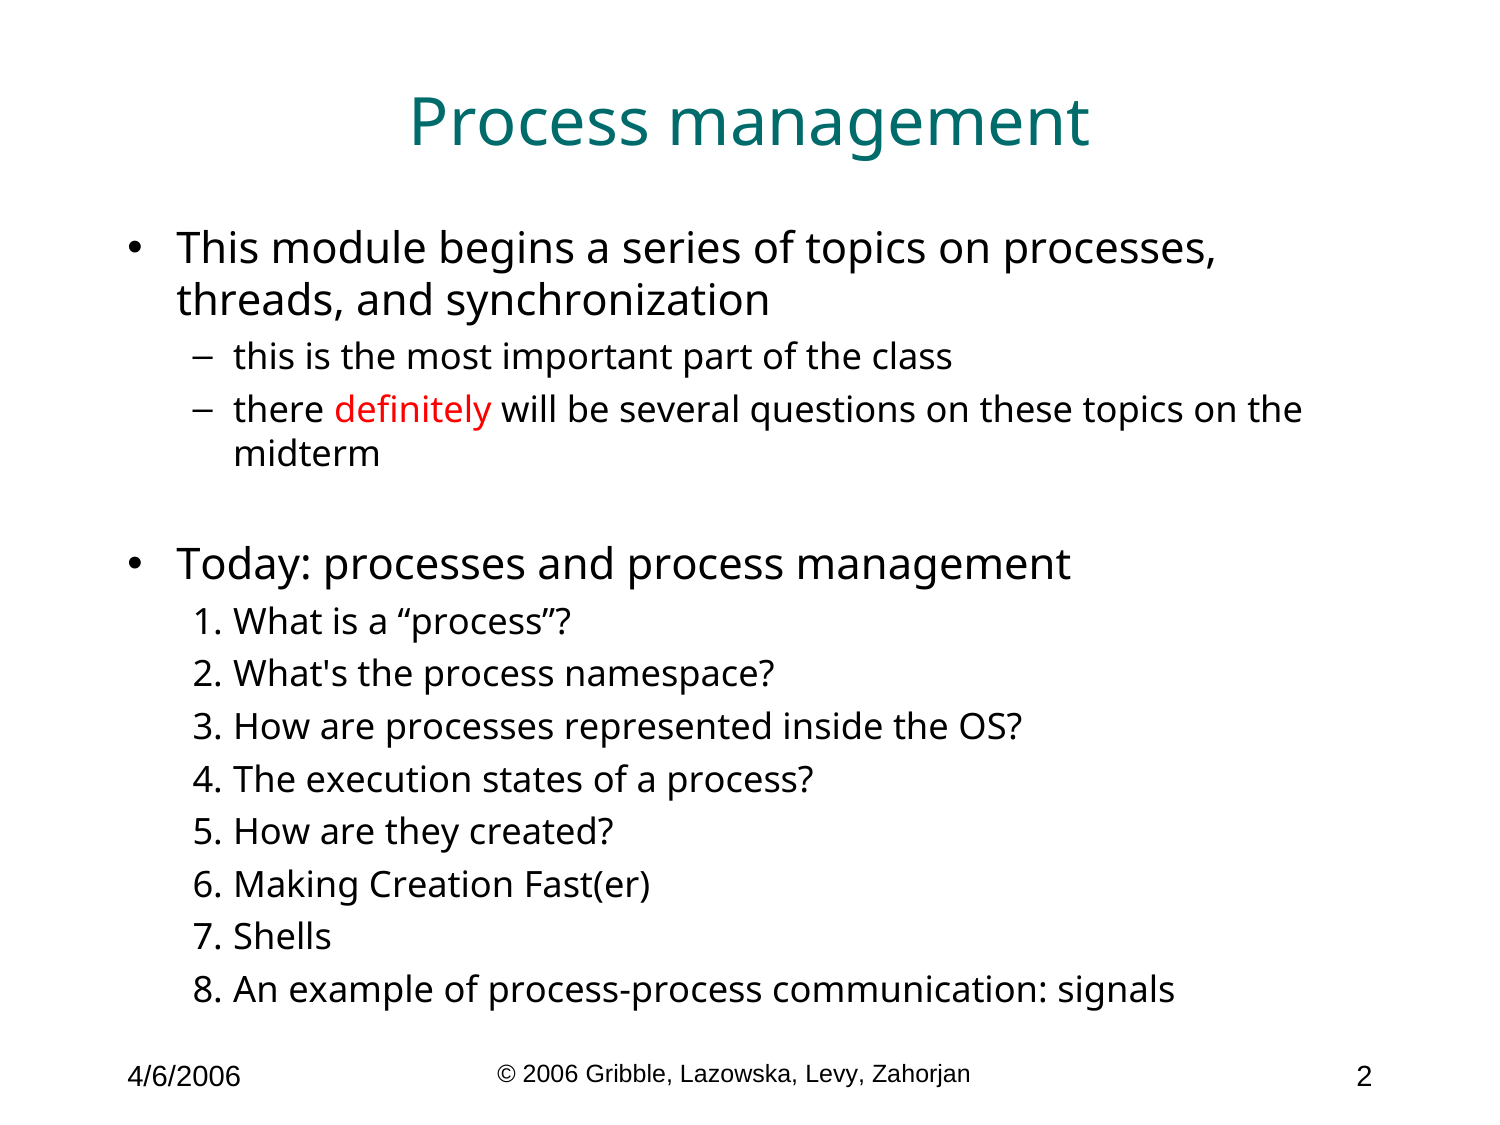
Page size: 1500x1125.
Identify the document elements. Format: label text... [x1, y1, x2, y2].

list This module begins a series of topics on processes, threads, and synchronization this is the most important part of the class there definitely will be several questions on these topics on the midterm Today: processes and process management What is a “process”? What's the process namespace? How are processes represented inside the OS? The execution states of a process? How are they created? Making Creation Fast(er) Shells An example of process-process communication: signals [112, 212, 1388, 1025]
title Process management [112, 62, 1388, 175]
